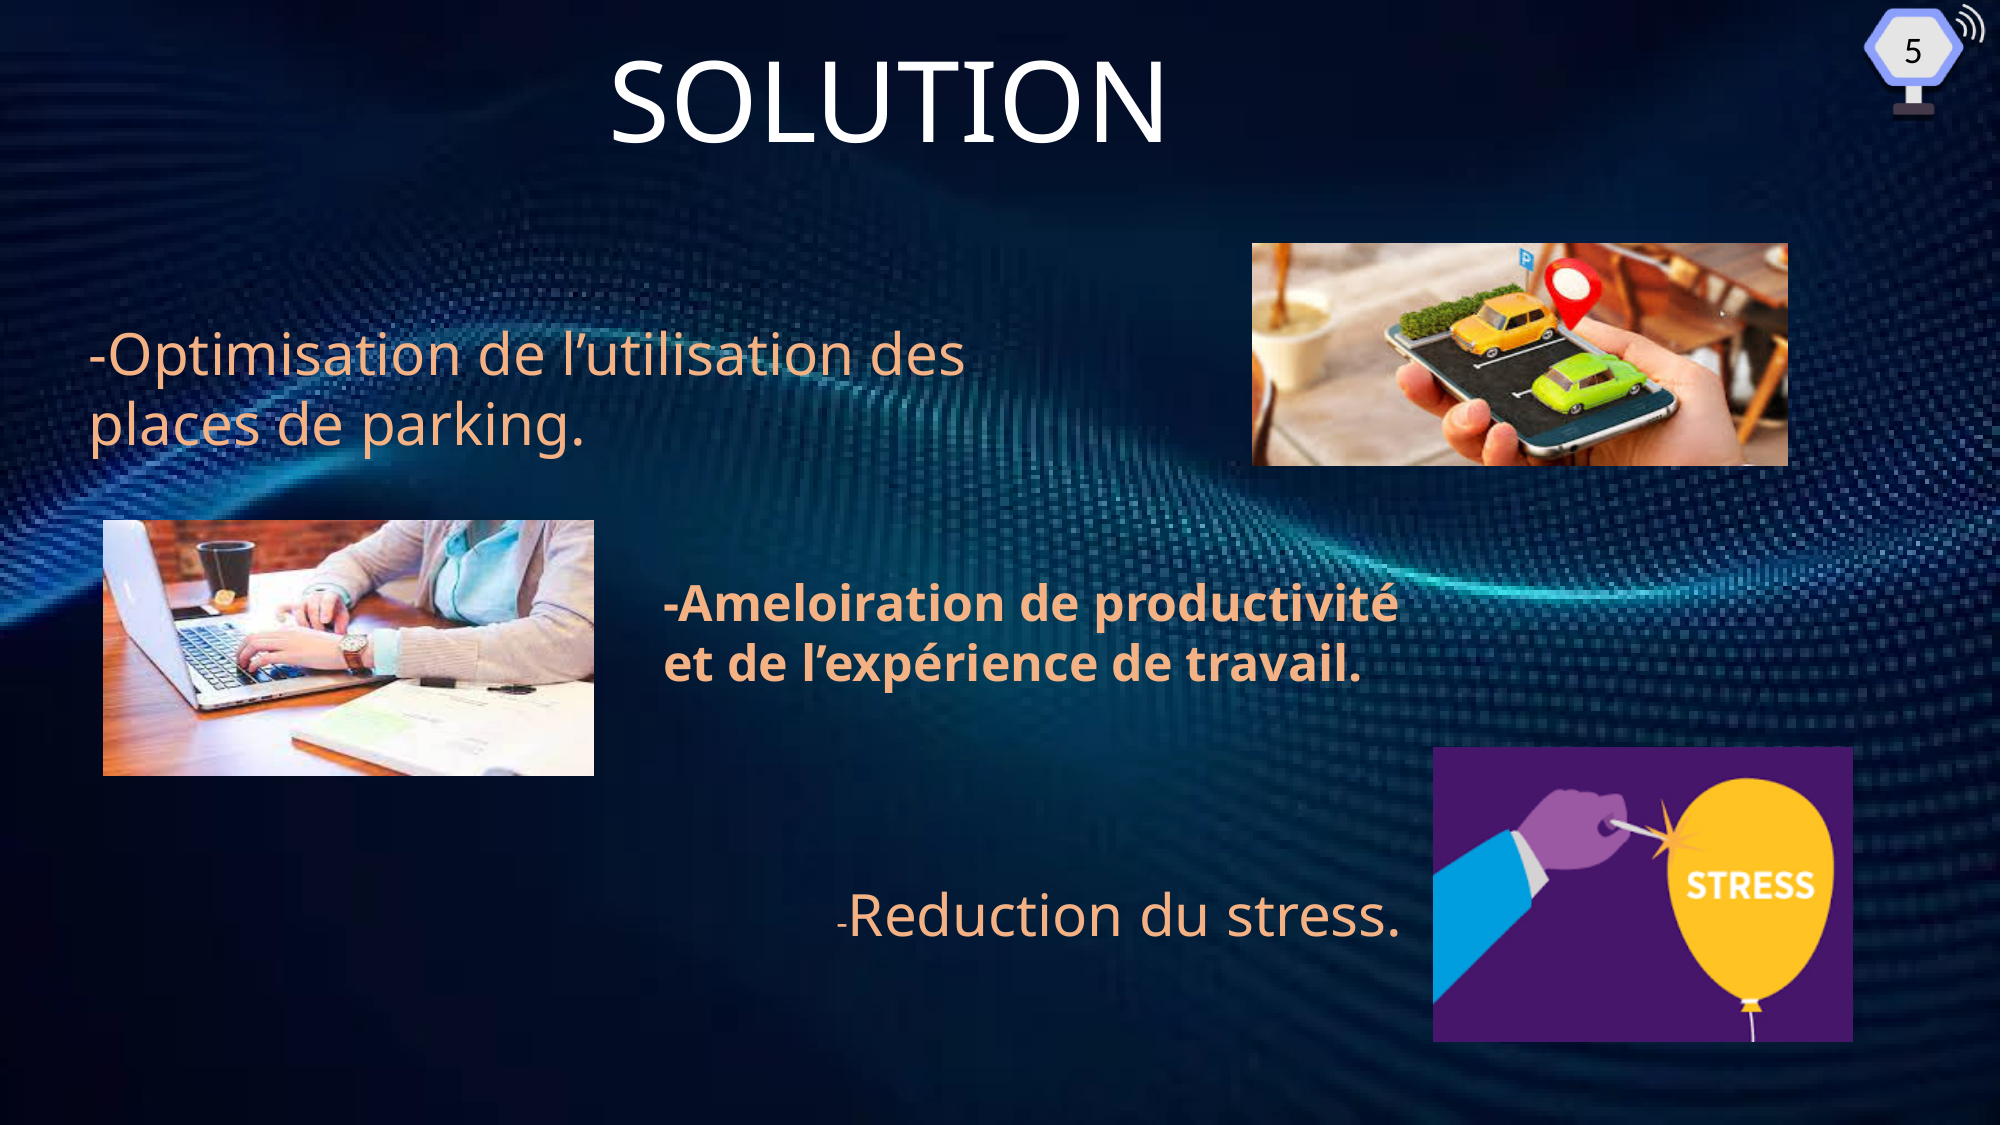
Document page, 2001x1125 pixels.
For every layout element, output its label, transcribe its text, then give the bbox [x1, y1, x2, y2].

picture [0, 0, 2000, 1125]
text_box -Reduction du stress. [805, 870, 1434, 957]
text_box SOLUTION [474, 37, 1306, 182]
text_box 5 [1889, 18, 1936, 80]
text_box -Ameloiration de productivité et de l’expérience de travail. [648, 564, 1456, 701]
text_box -Optimisation de l’utilisation des places de parking. [74, 309, 994, 467]
